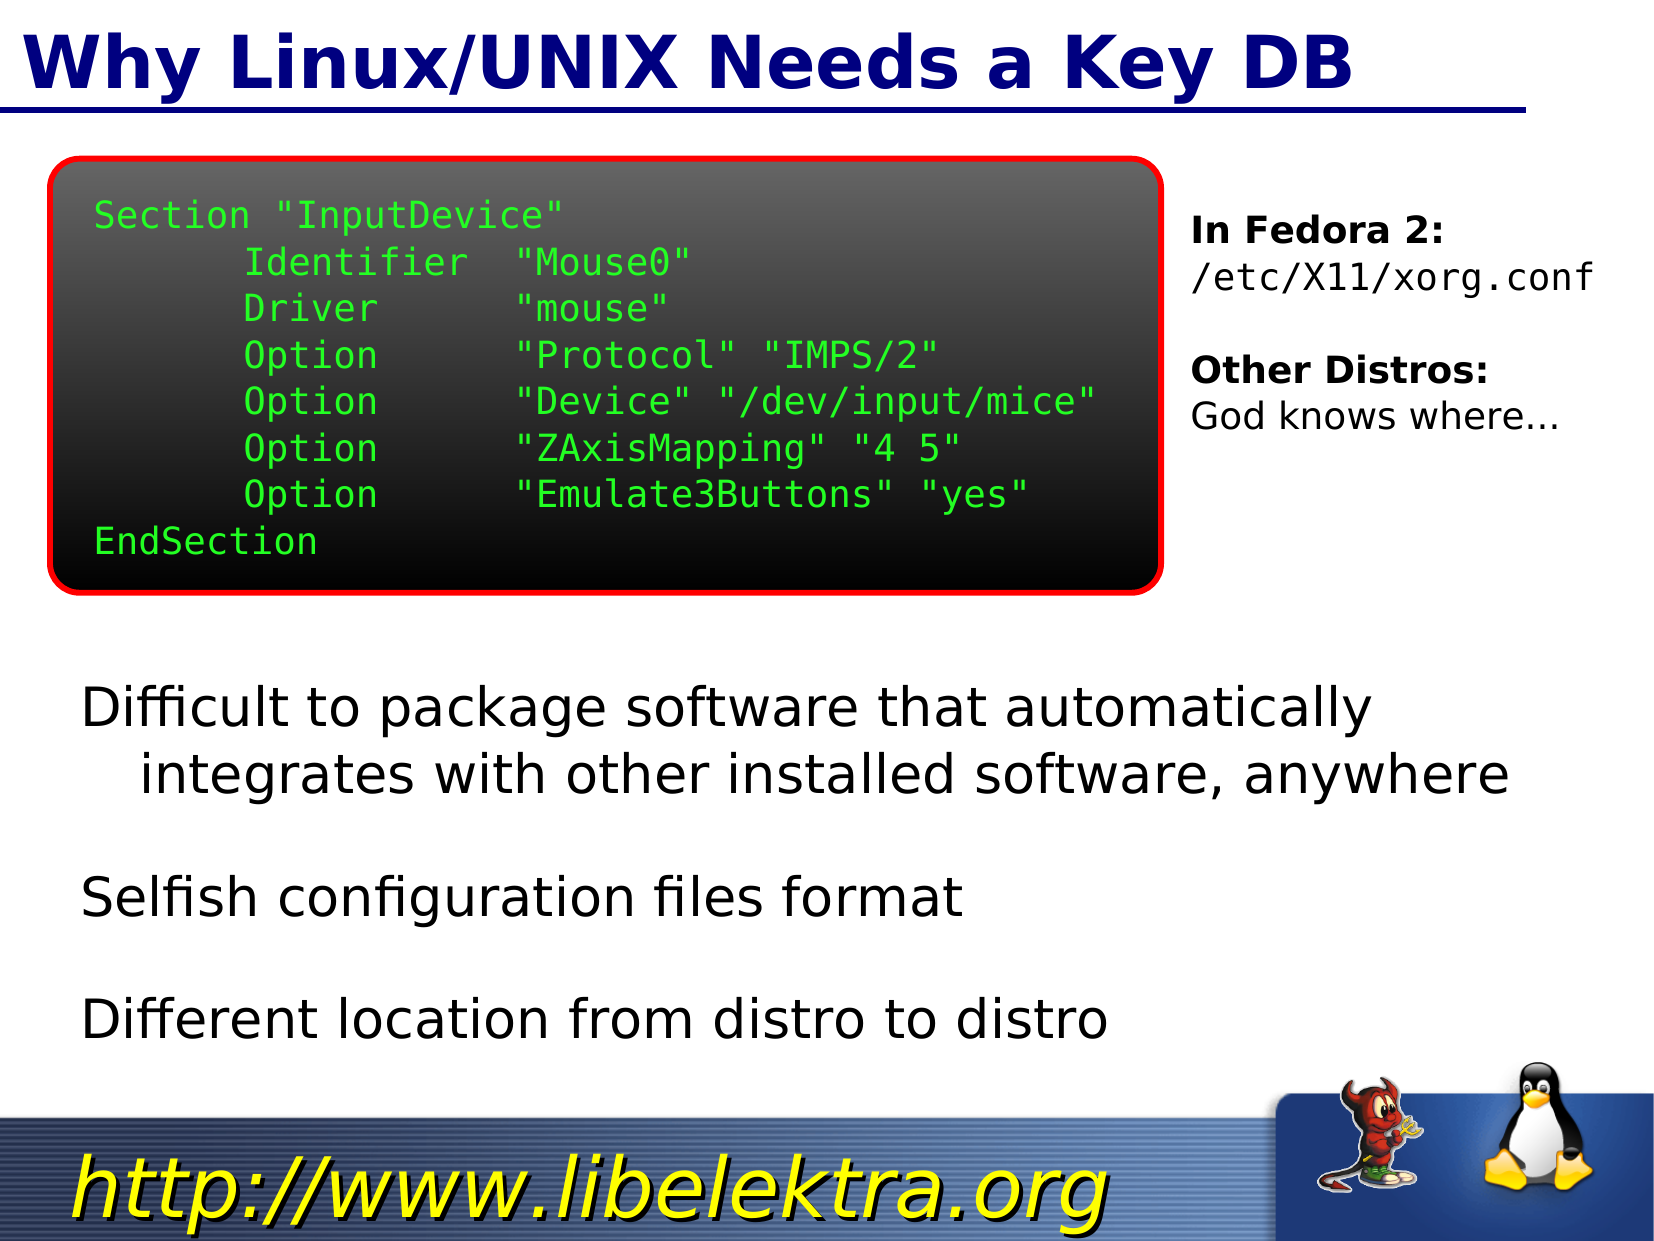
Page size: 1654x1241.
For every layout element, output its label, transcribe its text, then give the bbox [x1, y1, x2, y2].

text_box [49, 158, 1162, 593]
text_box Section "InputDevice" Identifier "Mouse0" Driver "mouse" Option "Protocol" "IMPS/2" Option "Device" "/dev/input/mice" Option "ZAxisMapping" "4 5" Option "Emulate3Buttons" "yes" EndSection [93, 191, 1118, 563]
text_box Why Linux/UNIX Needs a Key DB [21, 14, 1611, 110]
list Difficult to package software that automatically integrates with other installed software, anywhere Selfish configuration files format Different location from distro to distro [65, 663, 1568, 1077]
picture [0, 1061, 1654, 1241]
text_box In Fedora 2: /etc/X11/xorg.conf Other Distros: God knows where... [1190, 206, 1596, 438]
